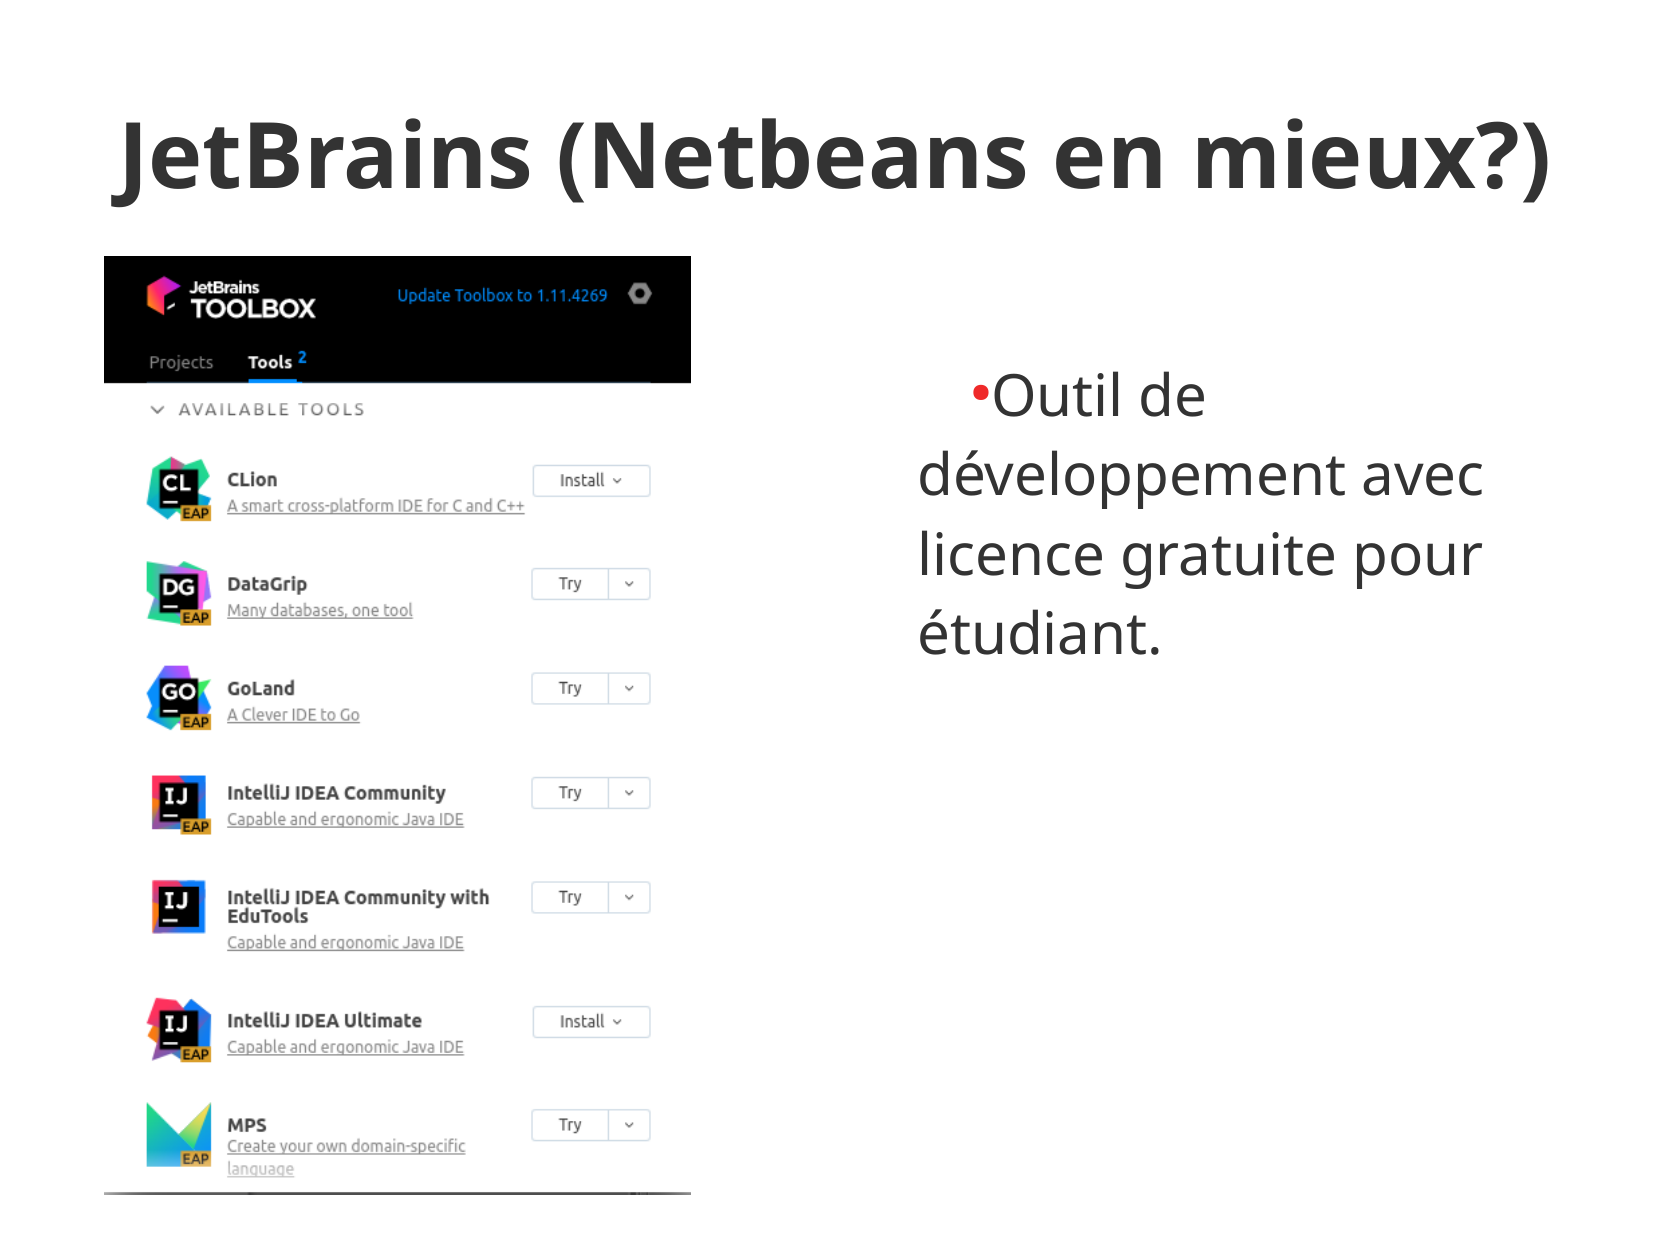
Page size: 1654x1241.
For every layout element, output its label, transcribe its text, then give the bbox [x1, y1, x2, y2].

list Outil de développement avec licence gratuite pour étudiant. [844, 354, 1537, 698]
title JetBrains (Netbeans en mieux?) [118, 41, 1571, 265]
picture [104, 256, 691, 1195]
